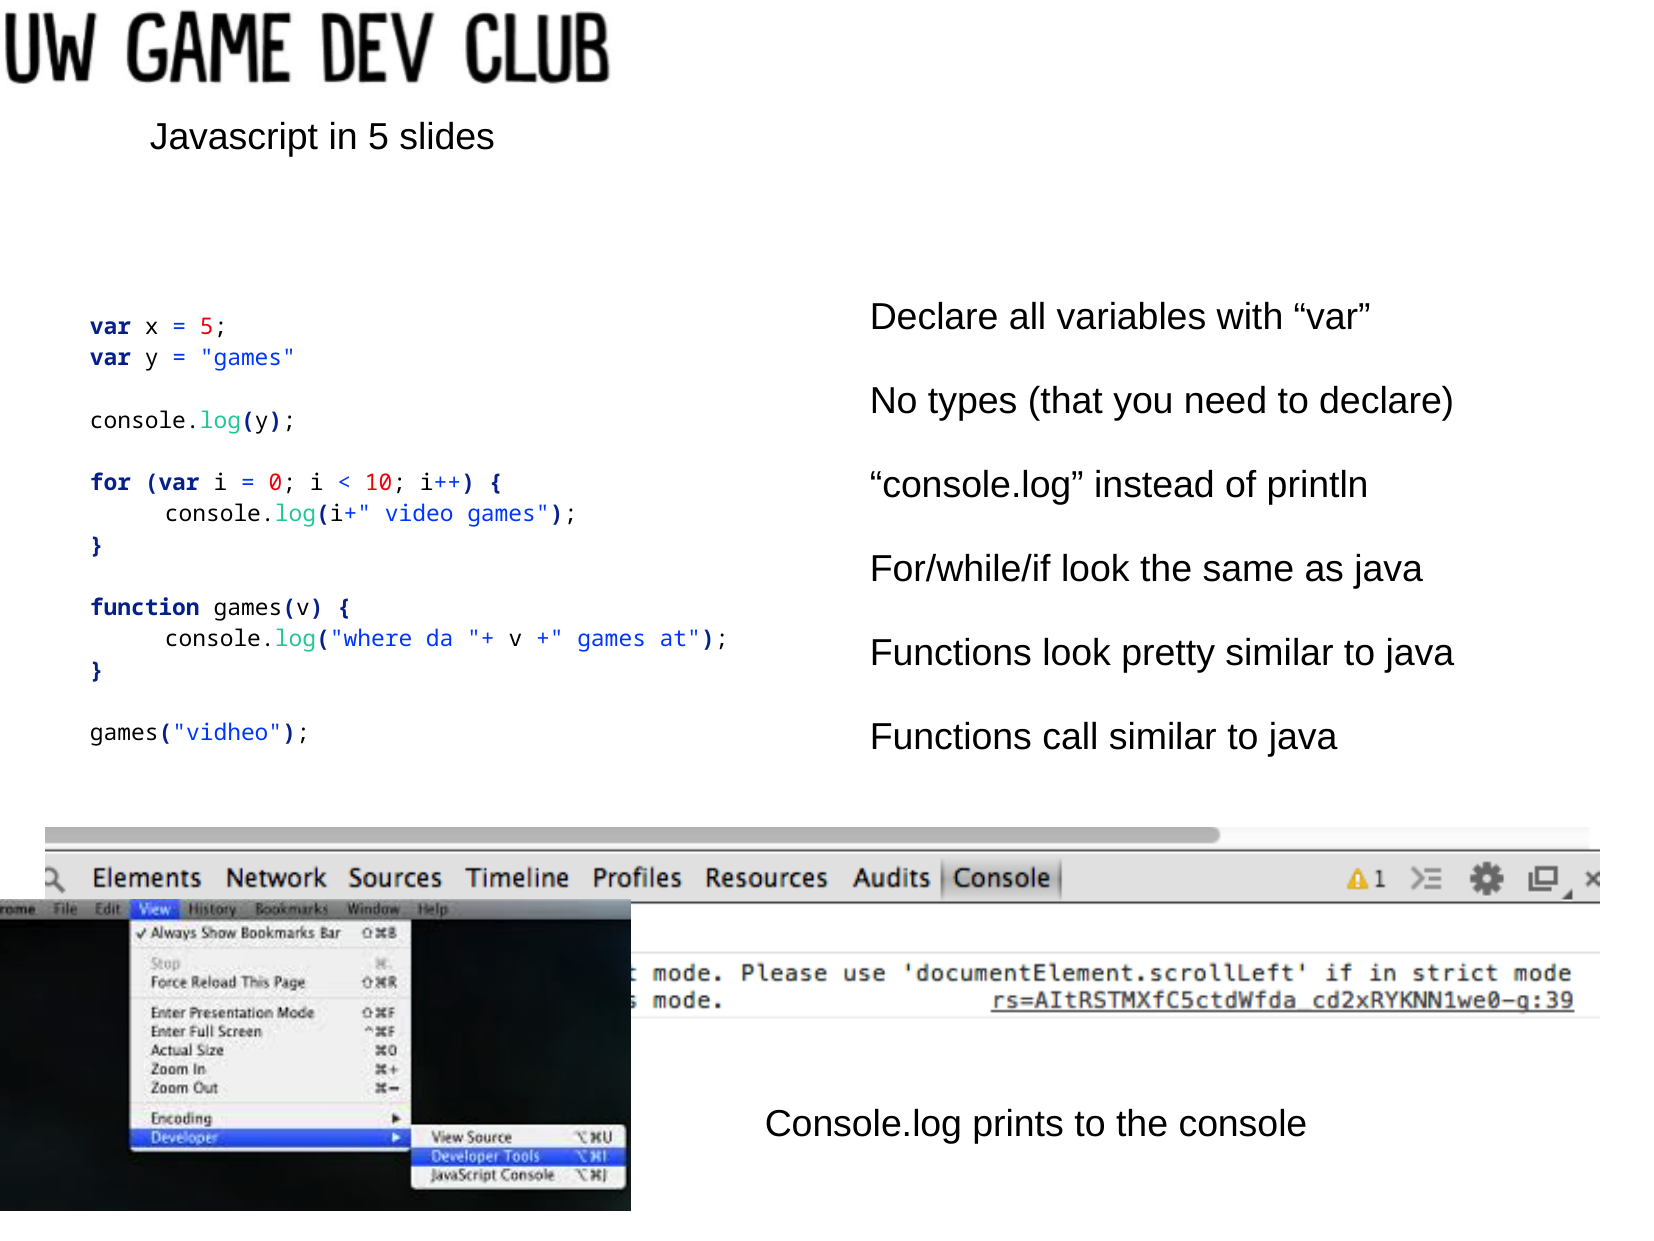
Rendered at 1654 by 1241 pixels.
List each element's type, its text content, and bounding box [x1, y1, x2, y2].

picture [1, 1, 617, 90]
text_box Declare all variables with “var” No types (that you need to declare) “console.log” instead of println For/while/if look the same as java Functions look pretty similar to java Functions call similar to java [855, 288, 1654, 766]
text_box var x = 5; var y = "games" console.log(y); for (var i = 0; i < 10; i++) { console.log(i+" video games"); } function games(v) { console.log("where da "+ v +" games at"); } games("vidheo"); [75, 302, 855, 721]
text_box Javascript in 5 slides [135, 108, 1171, 166]
text_box Console.log prints to the console [750, 1095, 1396, 1152]
picture [0, 827, 1600, 1216]
